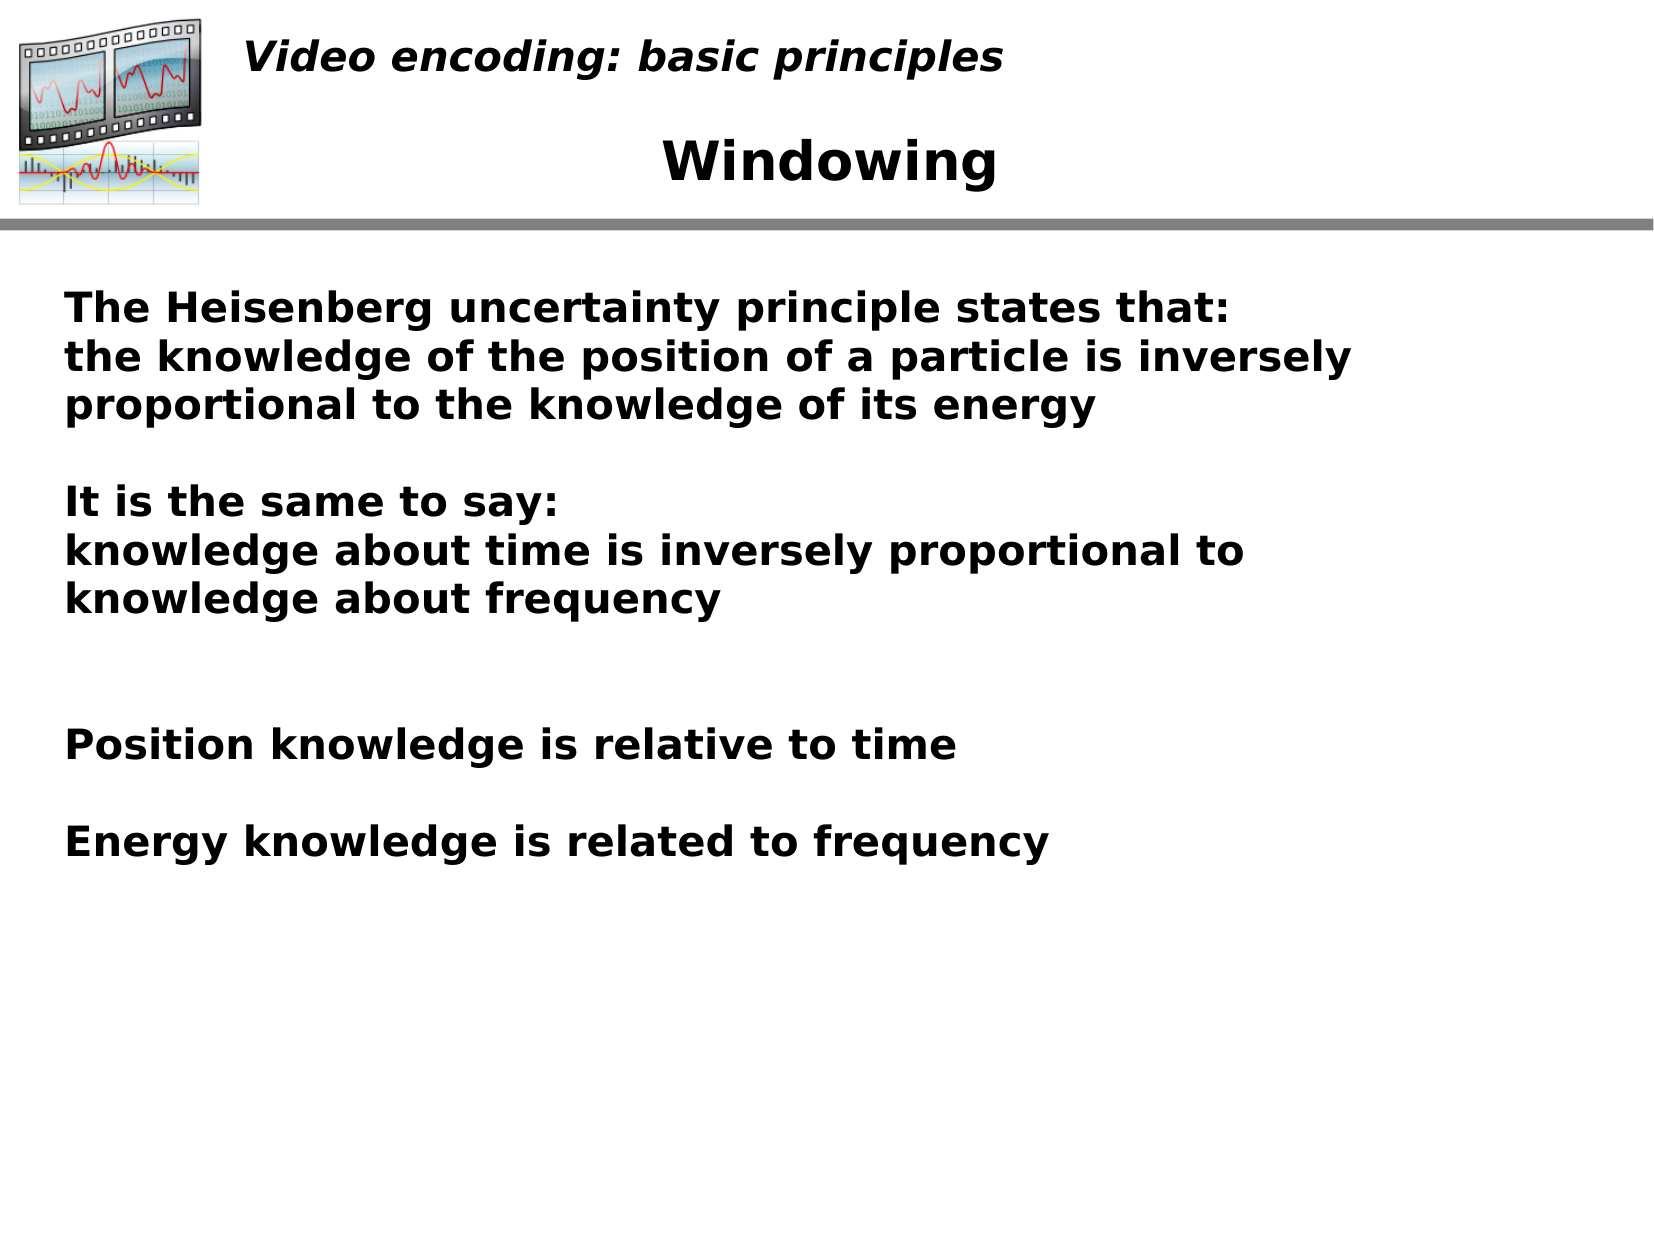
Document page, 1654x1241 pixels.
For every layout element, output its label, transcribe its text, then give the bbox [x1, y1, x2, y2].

text_box The Heisenberg uncertainty principle states that: the knowledge of the position of a particle is inversely proportional to the knowledge of its energy It is the same to say: knowledge about time is inversely proportional to knowledge about frequency Position knowledge is relative to time Energy knowledge is related to frequency [49, 276, 1383, 922]
text_box Video encoding: basic principles [228, 25, 1020, 89]
text_box Windowing [646, 122, 1015, 201]
text_box [0, 218, 1654, 231]
picture [0, 2, 225, 218]
